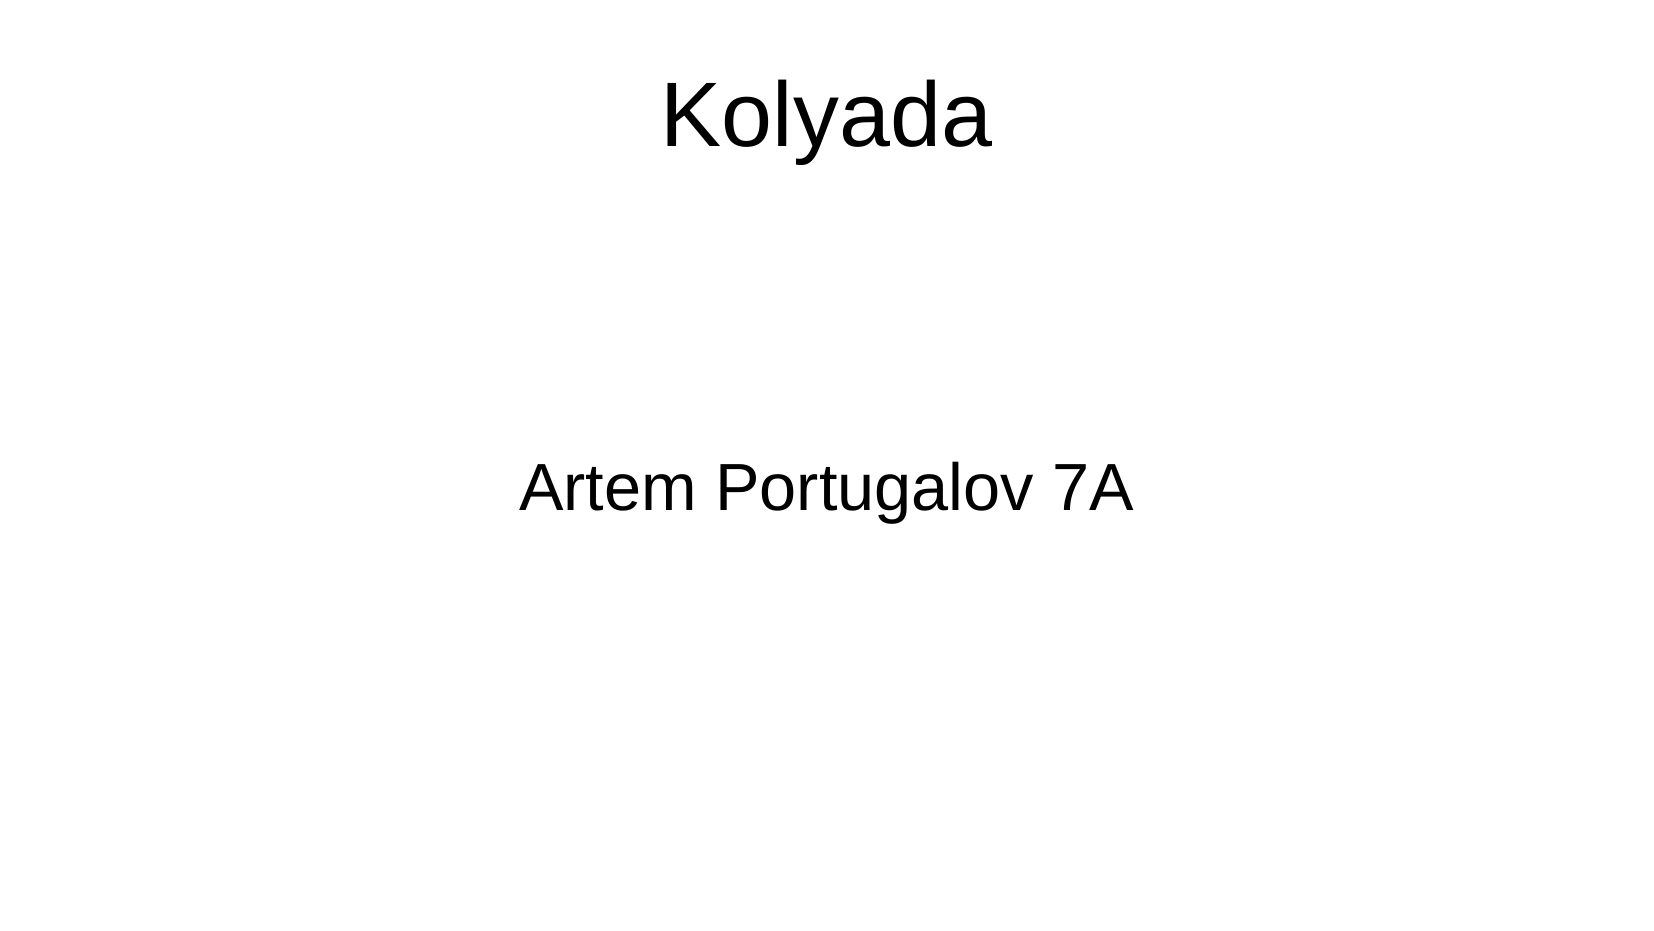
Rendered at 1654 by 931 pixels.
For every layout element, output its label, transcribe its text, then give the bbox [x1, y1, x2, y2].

subtitle Artem Portugalov 7A [82, 217, 1571, 758]
title Kolyada [82, 37, 1571, 193]
